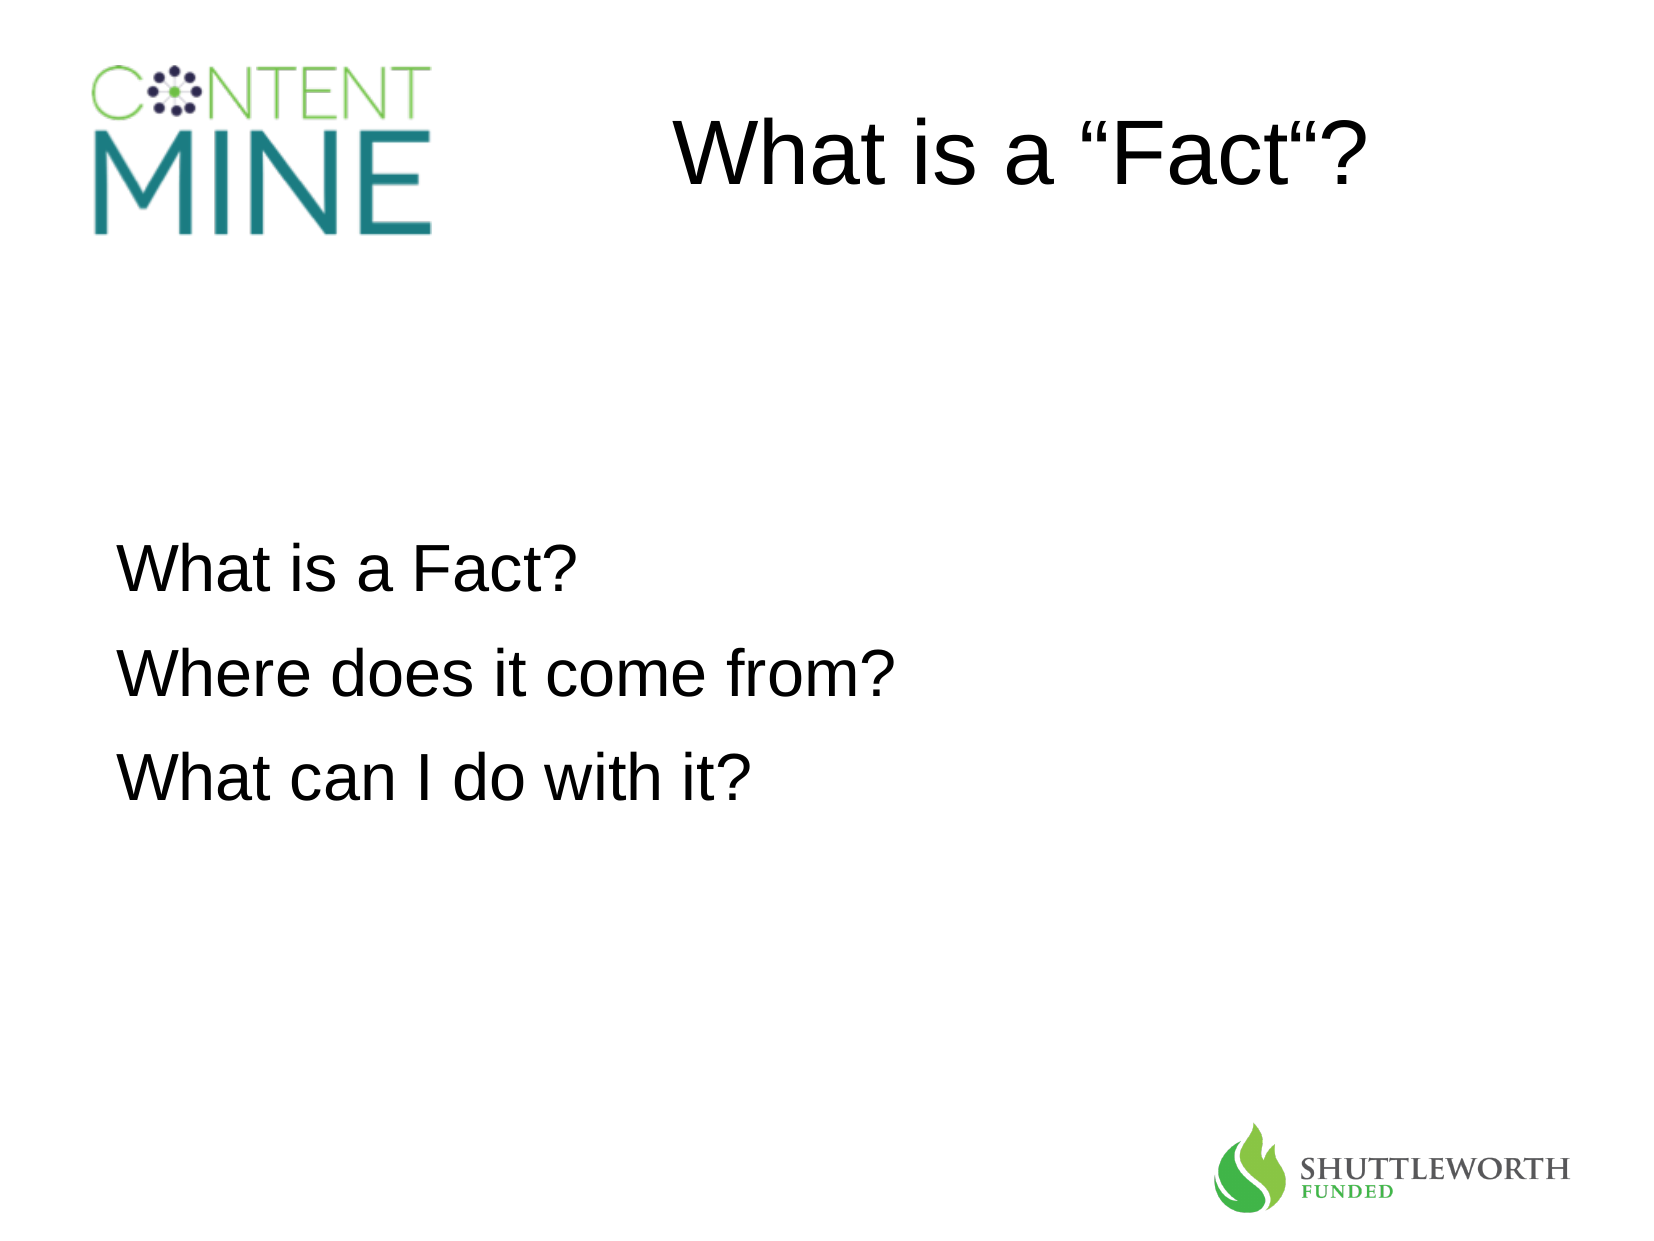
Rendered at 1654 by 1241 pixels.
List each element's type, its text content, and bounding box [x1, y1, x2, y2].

picture [1200, 1112, 1581, 1222]
list What is a Fact? Where does it come from? What can I do with it? [45, 531, 1609, 835]
picture [91, 64, 432, 236]
title What is a “Fact“? [472, 49, 1571, 257]
